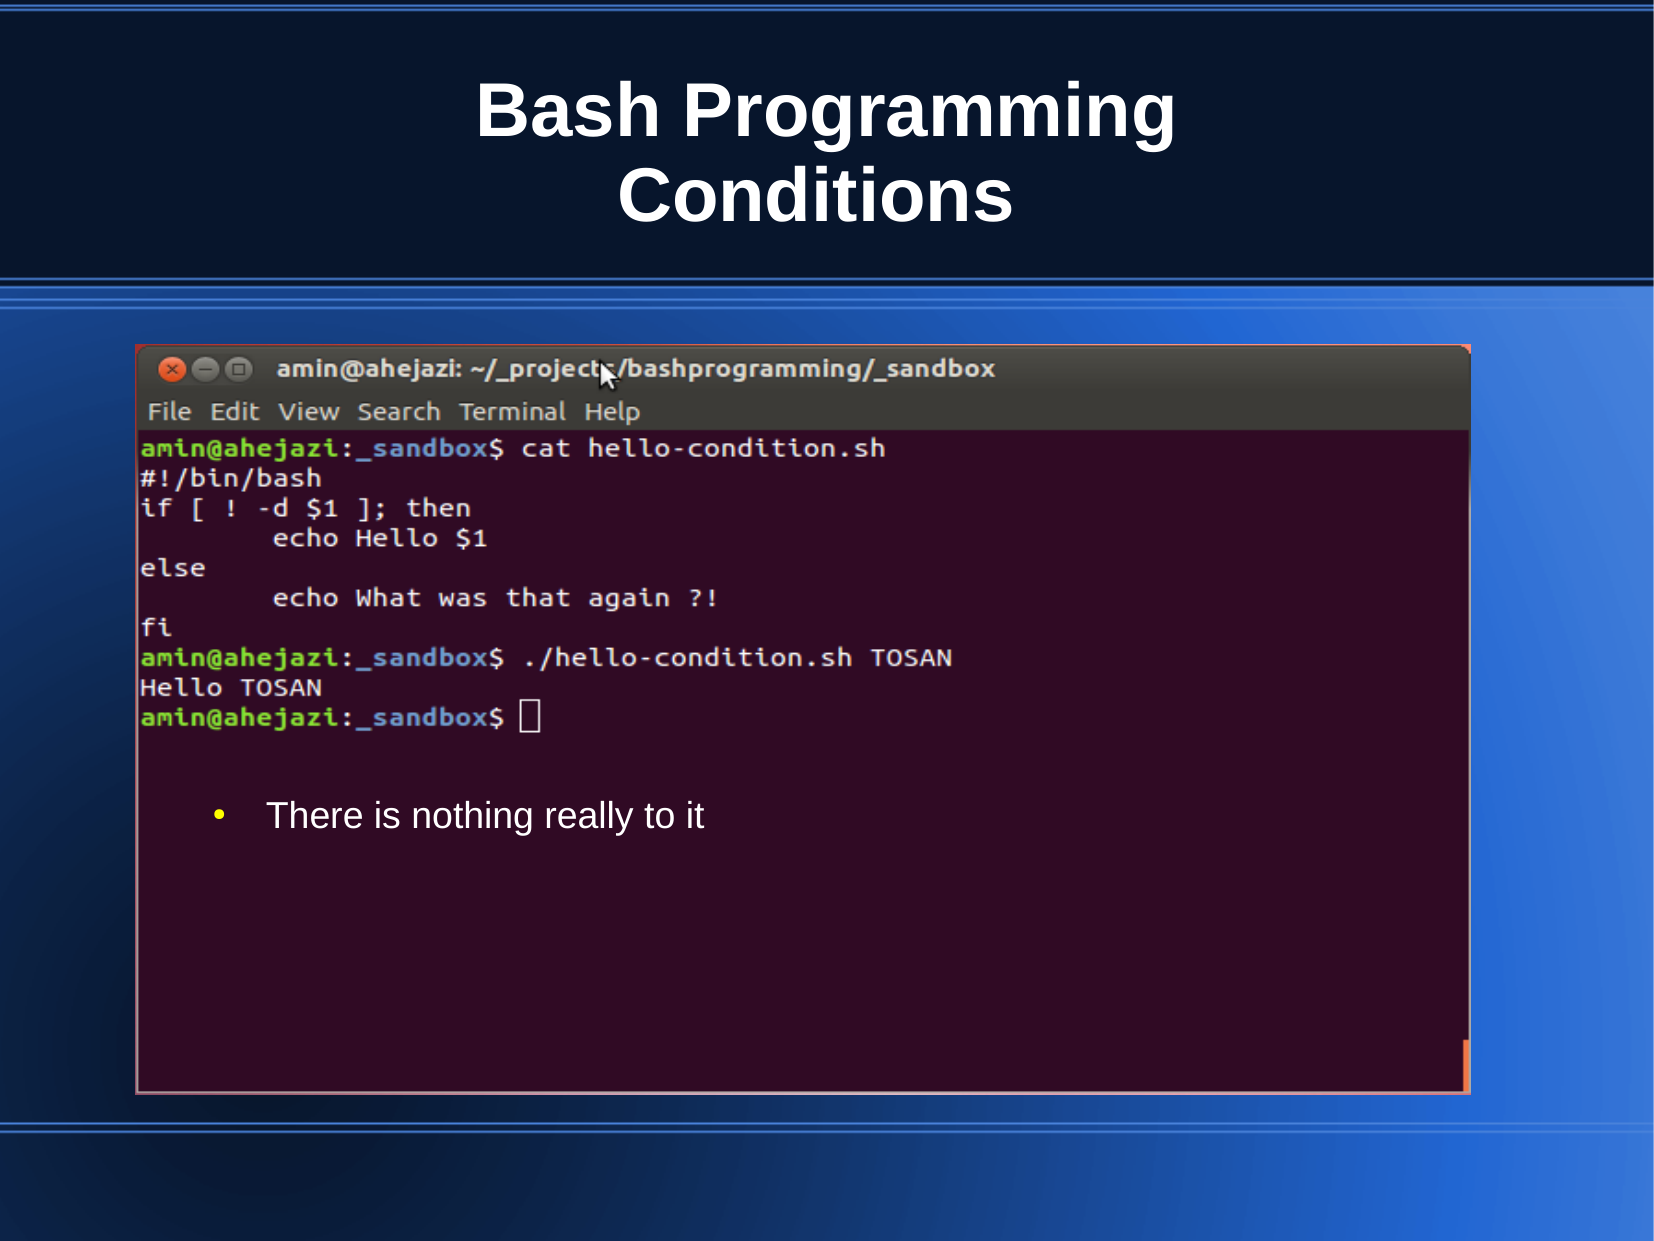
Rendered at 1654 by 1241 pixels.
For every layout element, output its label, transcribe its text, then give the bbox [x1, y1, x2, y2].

title Bash Programming Conditions [82, 49, 1571, 257]
list There is nothing really to it [195, 795, 1441, 920]
picture [0, 0, 1654, 1241]
